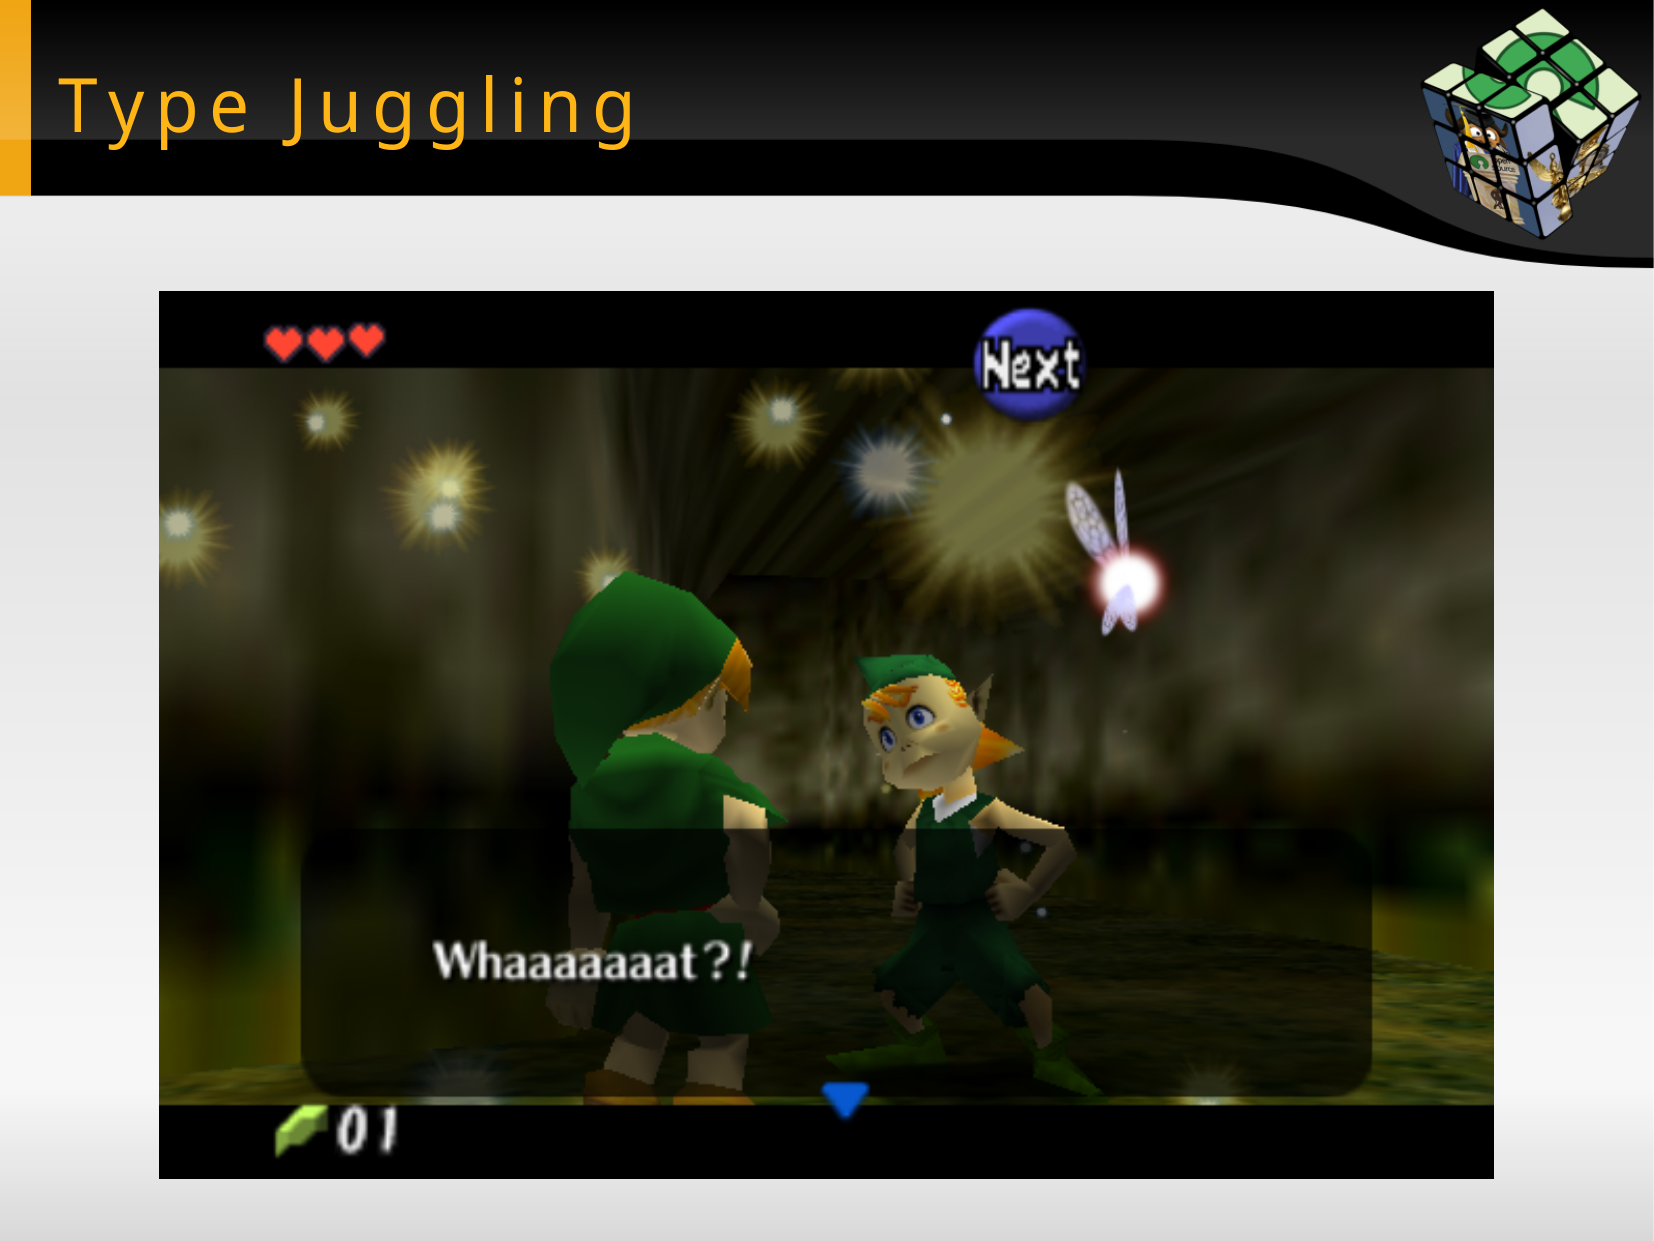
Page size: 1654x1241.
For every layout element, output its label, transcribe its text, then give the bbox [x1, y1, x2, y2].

title Type Juggling [59, 29, 1270, 178]
picture [0, 0, 1654, 1241]
